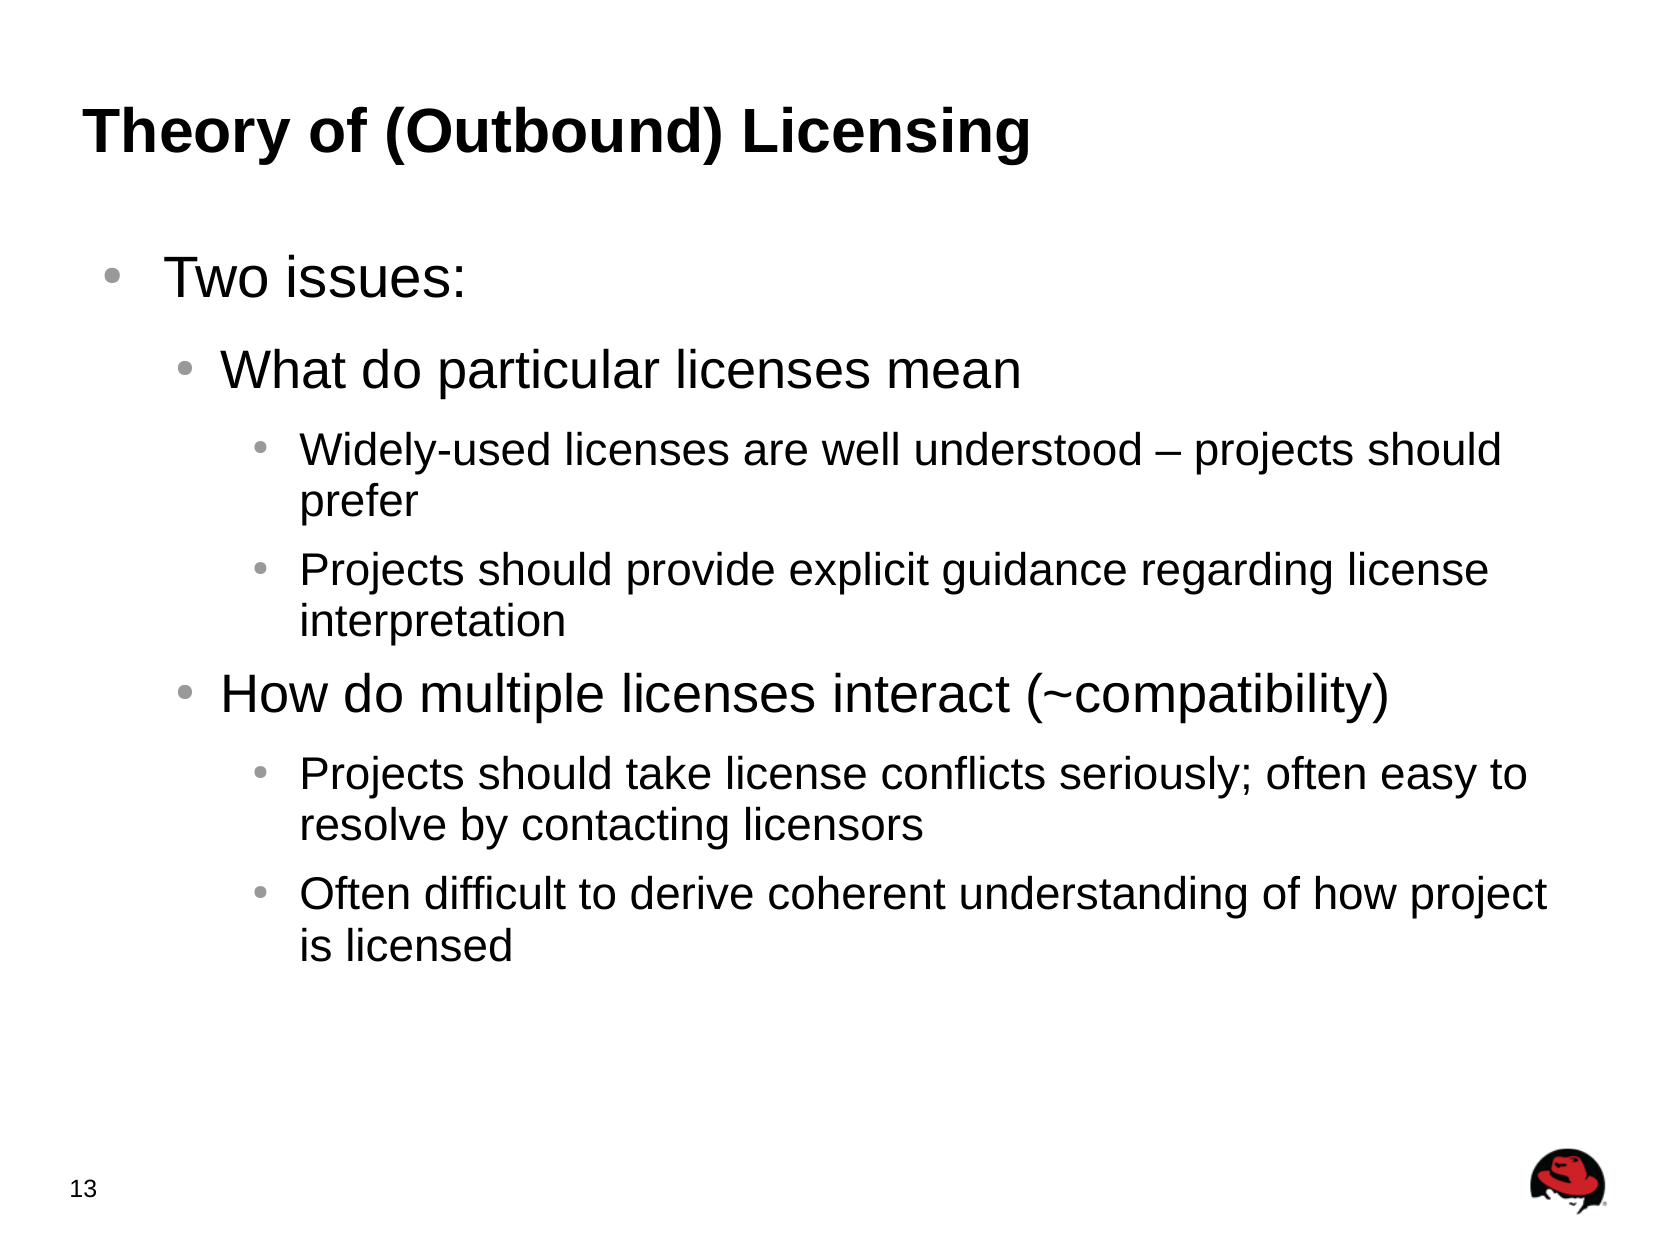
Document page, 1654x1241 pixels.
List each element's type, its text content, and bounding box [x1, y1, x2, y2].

picture [1529, 1146, 1613, 1224]
title Theory of (Outbound) Licensing [82, 45, 1571, 218]
list Two issues: What do particular licenses mean Widely-used licenses are well understood – projects should prefer Projects should provide explicit guidance regarding license interpretation How do multiple licenses interact (~compatibility) Projects should take license conflicts seriously; often easy to resolve by contacting licensors Often difficult to derive coherent understanding of how project is licensed [86, 244, 1576, 1024]
